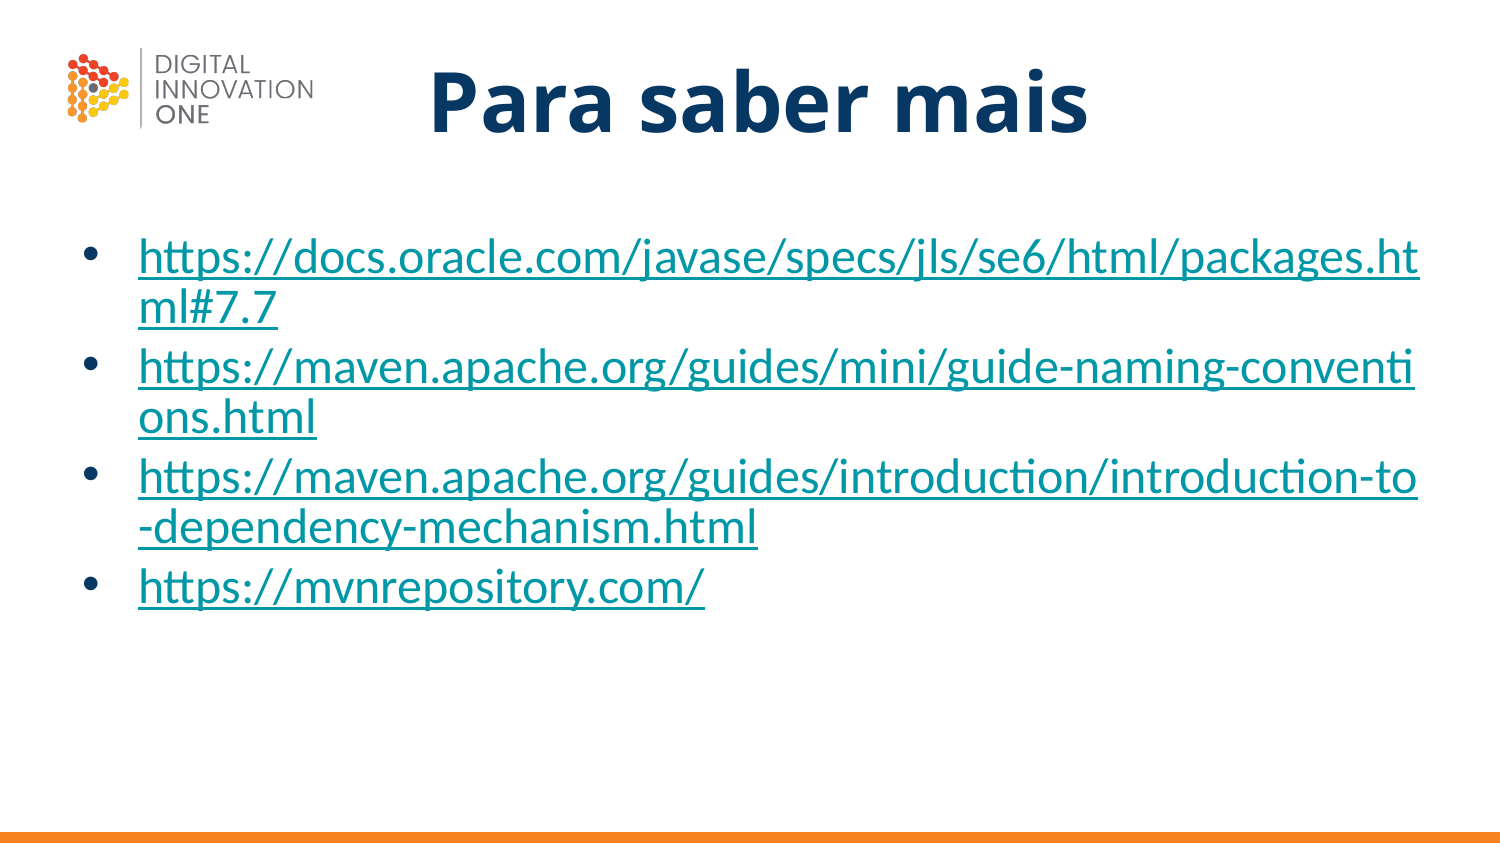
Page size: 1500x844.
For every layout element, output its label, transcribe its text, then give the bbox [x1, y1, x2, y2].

text_box [0, 832, 1500, 843]
picture [51, 39, 330, 137]
subtitle Para saber mais [51, 50, 1449, 148]
text_box https://docs.oracle.com/javase/specs/jls/se6/html/packages.html#7.7 https://maven.apache.org/guides/mini/guide-naming-conventions.html https://maven.apache.org/guides/introduction/introduction-to-dependency-mechanism.html https://mvnrepository.com/ [54, 208, 1446, 709]
